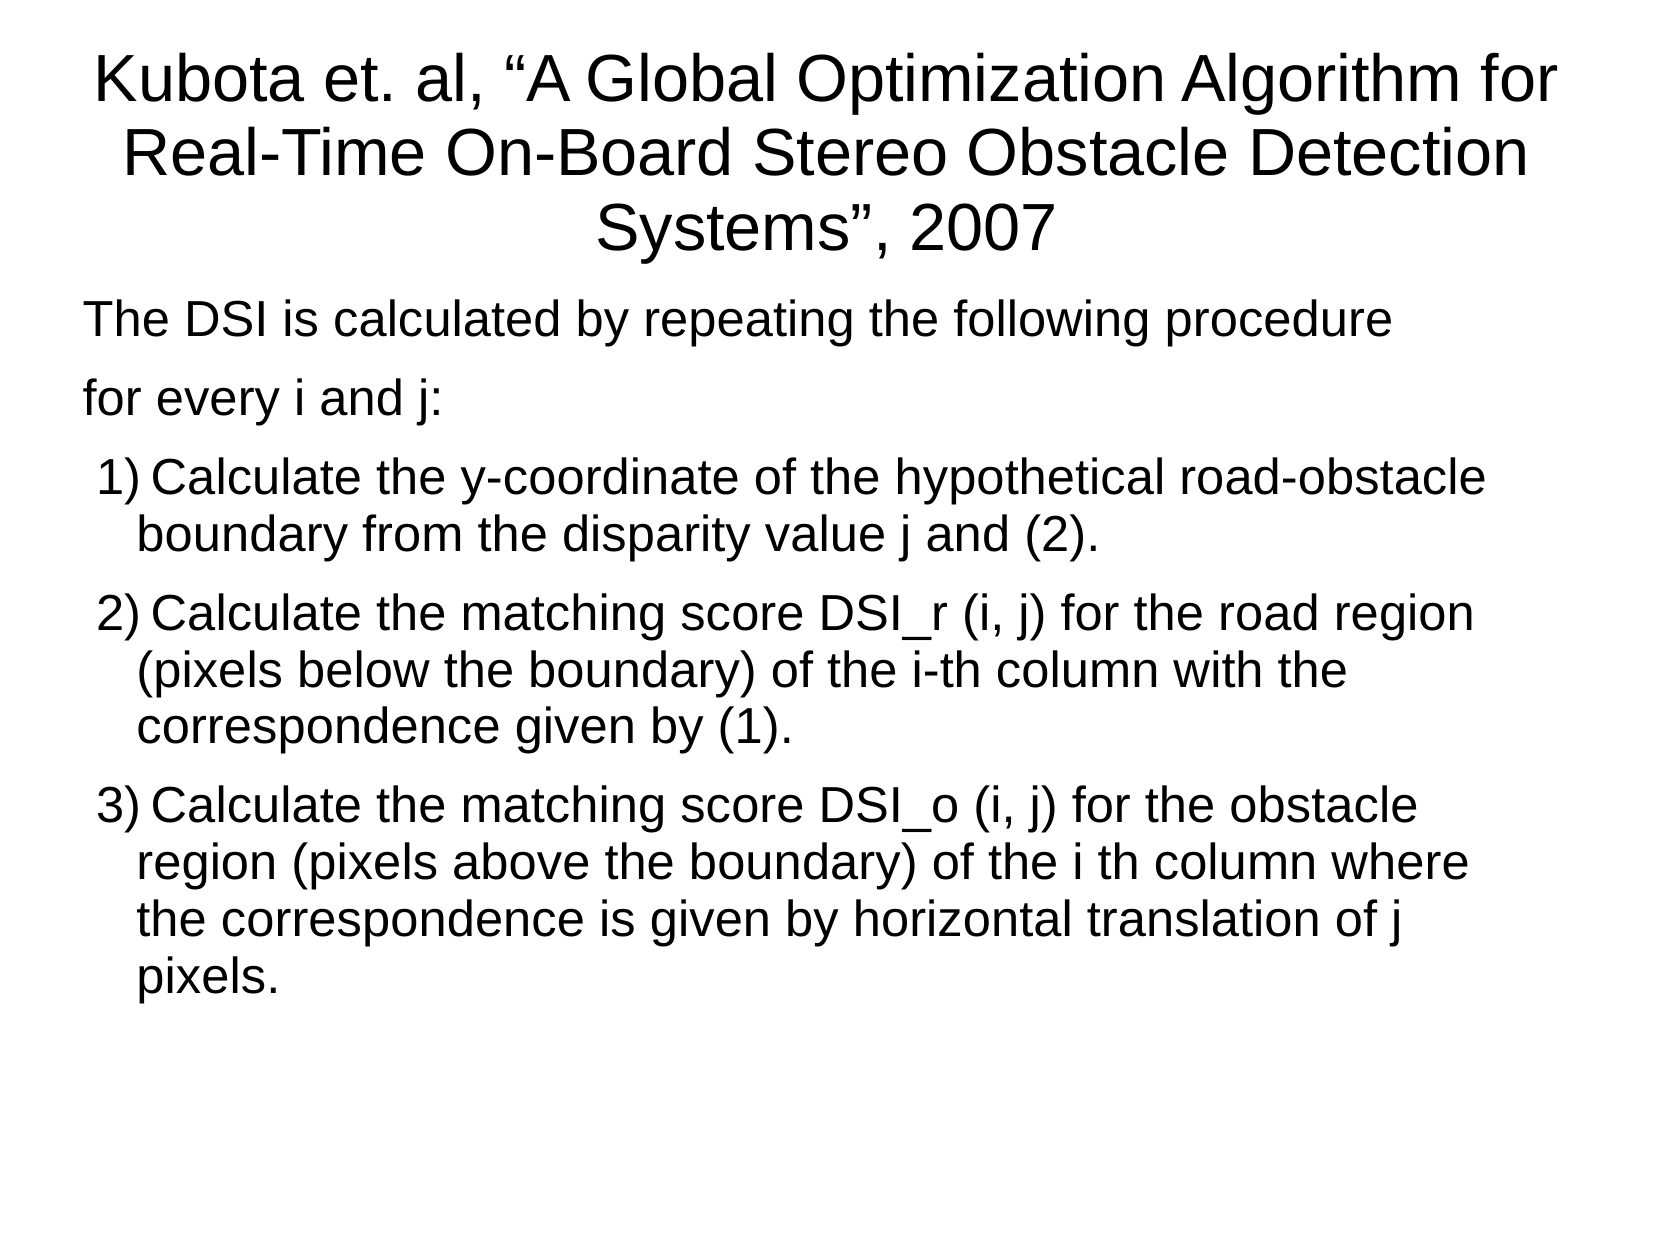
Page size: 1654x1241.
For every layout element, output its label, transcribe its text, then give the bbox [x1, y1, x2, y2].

title Kubota et. al, “A Global Optimization Algorithm for Real-Time On-Board Stereo Obstacle Detection Systems”, 2007 [82, 40, 1571, 265]
list The DSI is calculated by repeating the following procedure for every i and j: Calculate the y-coordinate of the hypothetical road-obstacle boundary from the disparity value j and (2). Calculate the matching score DSI_r (i, j) for the road region (pixels below the boundary) of the i-th column with the correspondence given by (1). Calculate the matching score DSI_o (i, j) for the obstacle region (pixels above the boundary) of the i th column where the correspondence is given by horizontal translation of j pixels. [82, 290, 1538, 1010]
